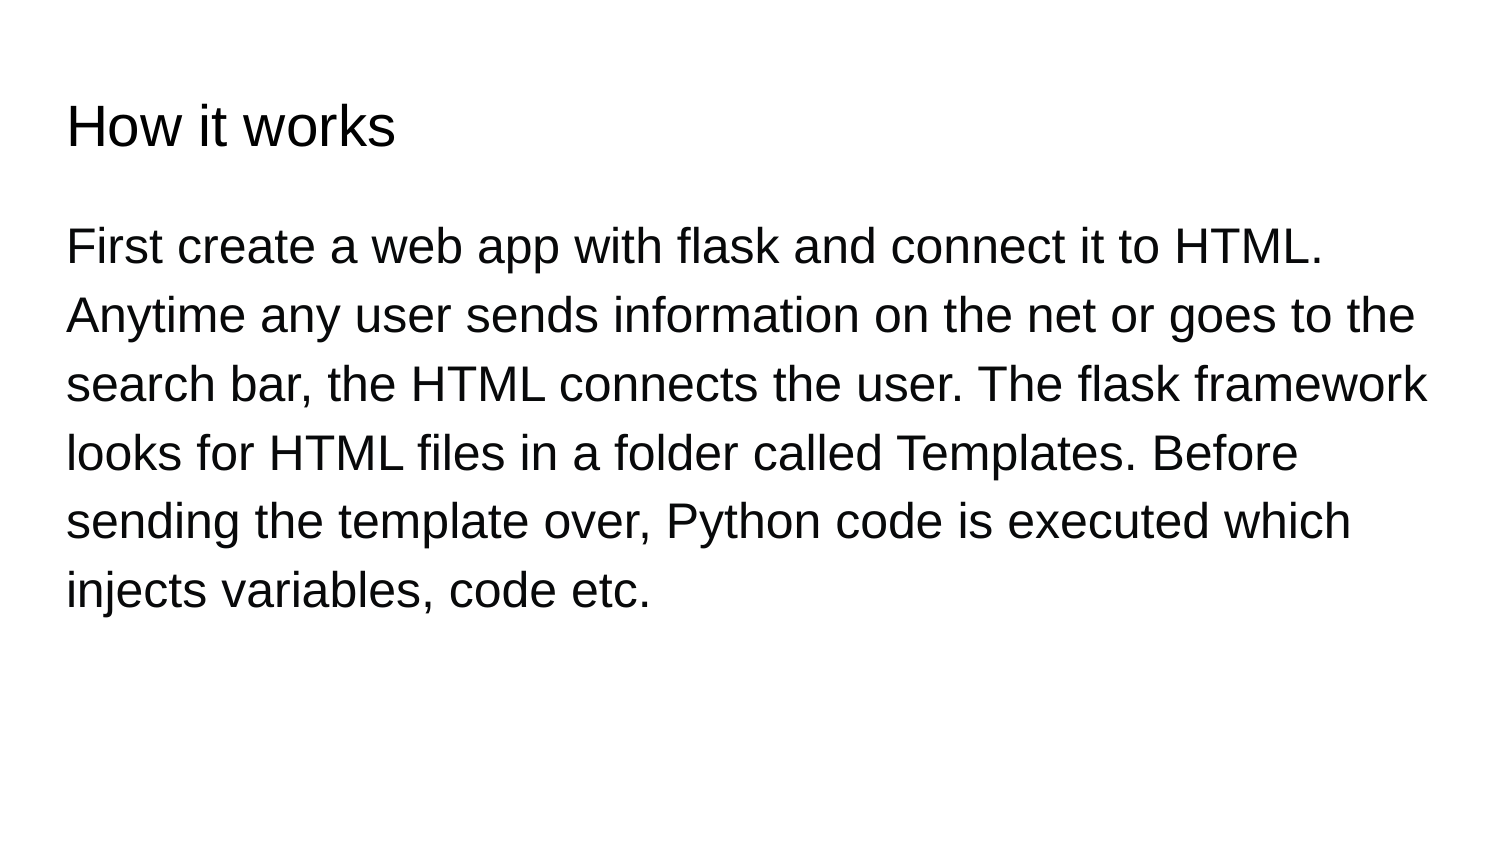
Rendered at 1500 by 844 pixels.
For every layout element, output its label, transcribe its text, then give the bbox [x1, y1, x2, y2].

title How it works [51, 72, 1449, 167]
list First create a web app with flask and connect it to HTML. Anytime any user sends information on the net or goes to the search bar, the HTML connects the user. The flask framework looks for HTML files in a folder called Templates. Before sending the template over, Python code is executed which injects variables, code etc. [51, 189, 1449, 750]
